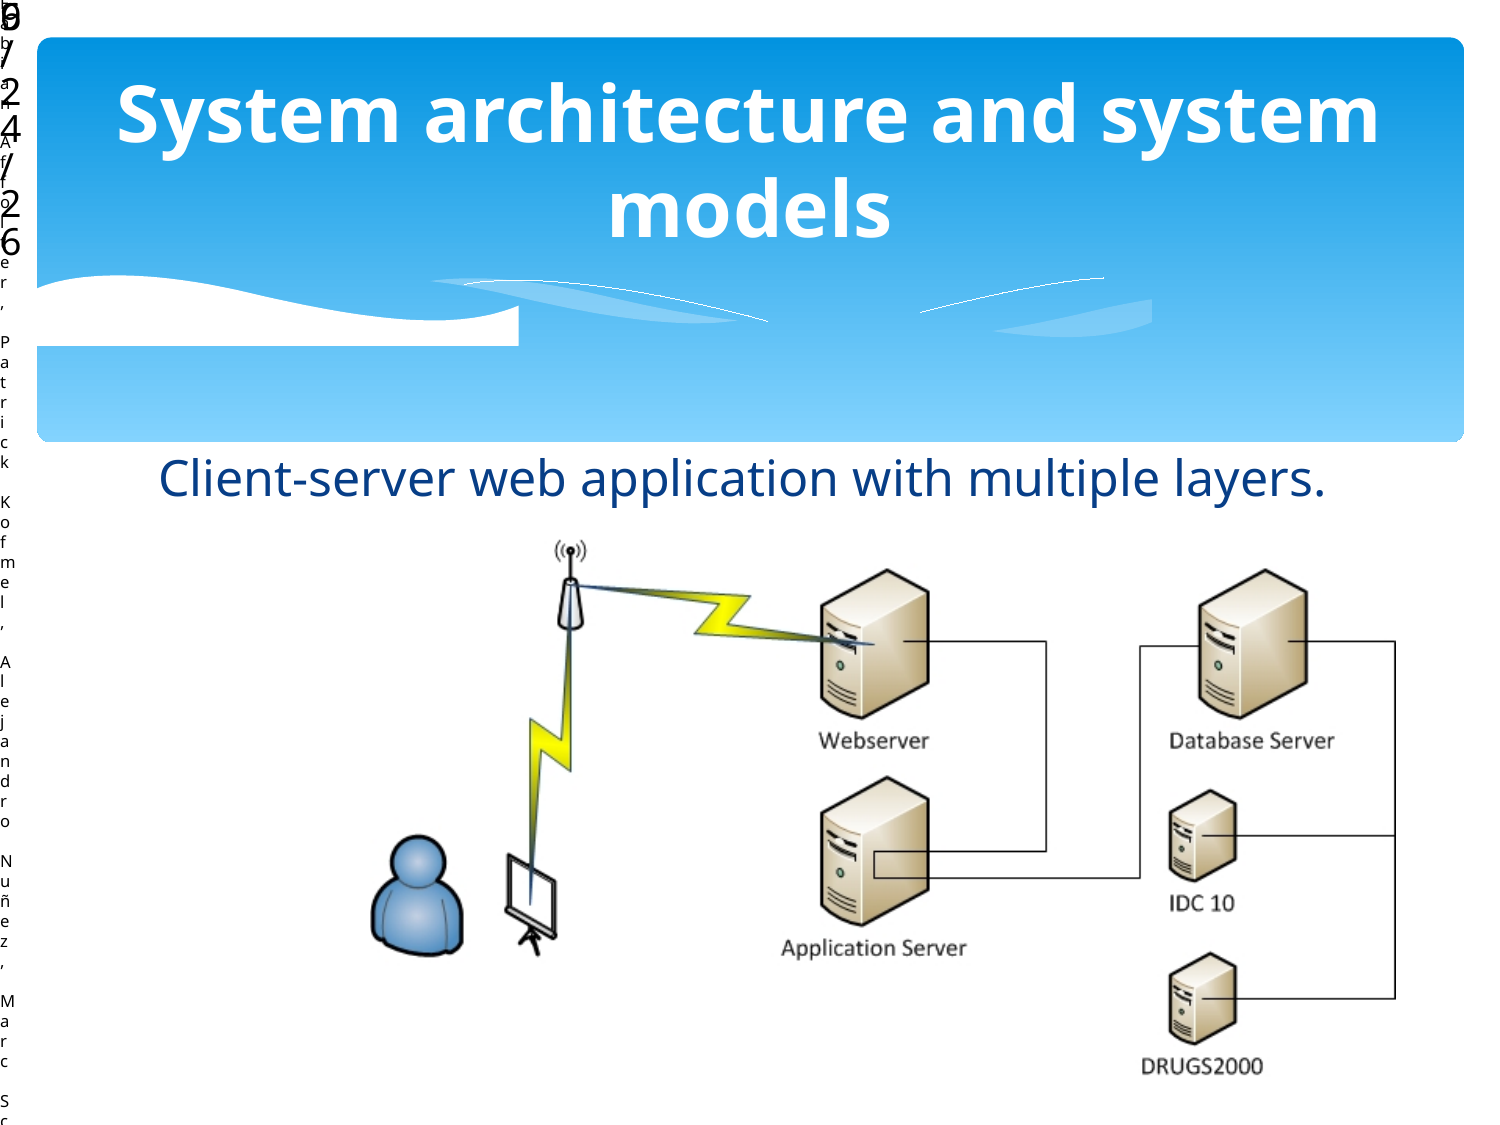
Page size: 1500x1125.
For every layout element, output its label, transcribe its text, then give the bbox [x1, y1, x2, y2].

title System architecture and system models [75, 55, 1425, 261]
list Client-server web application with multiple layers. [143, 438, 1359, 1005]
picture [370, 539, 1396, 1083]
